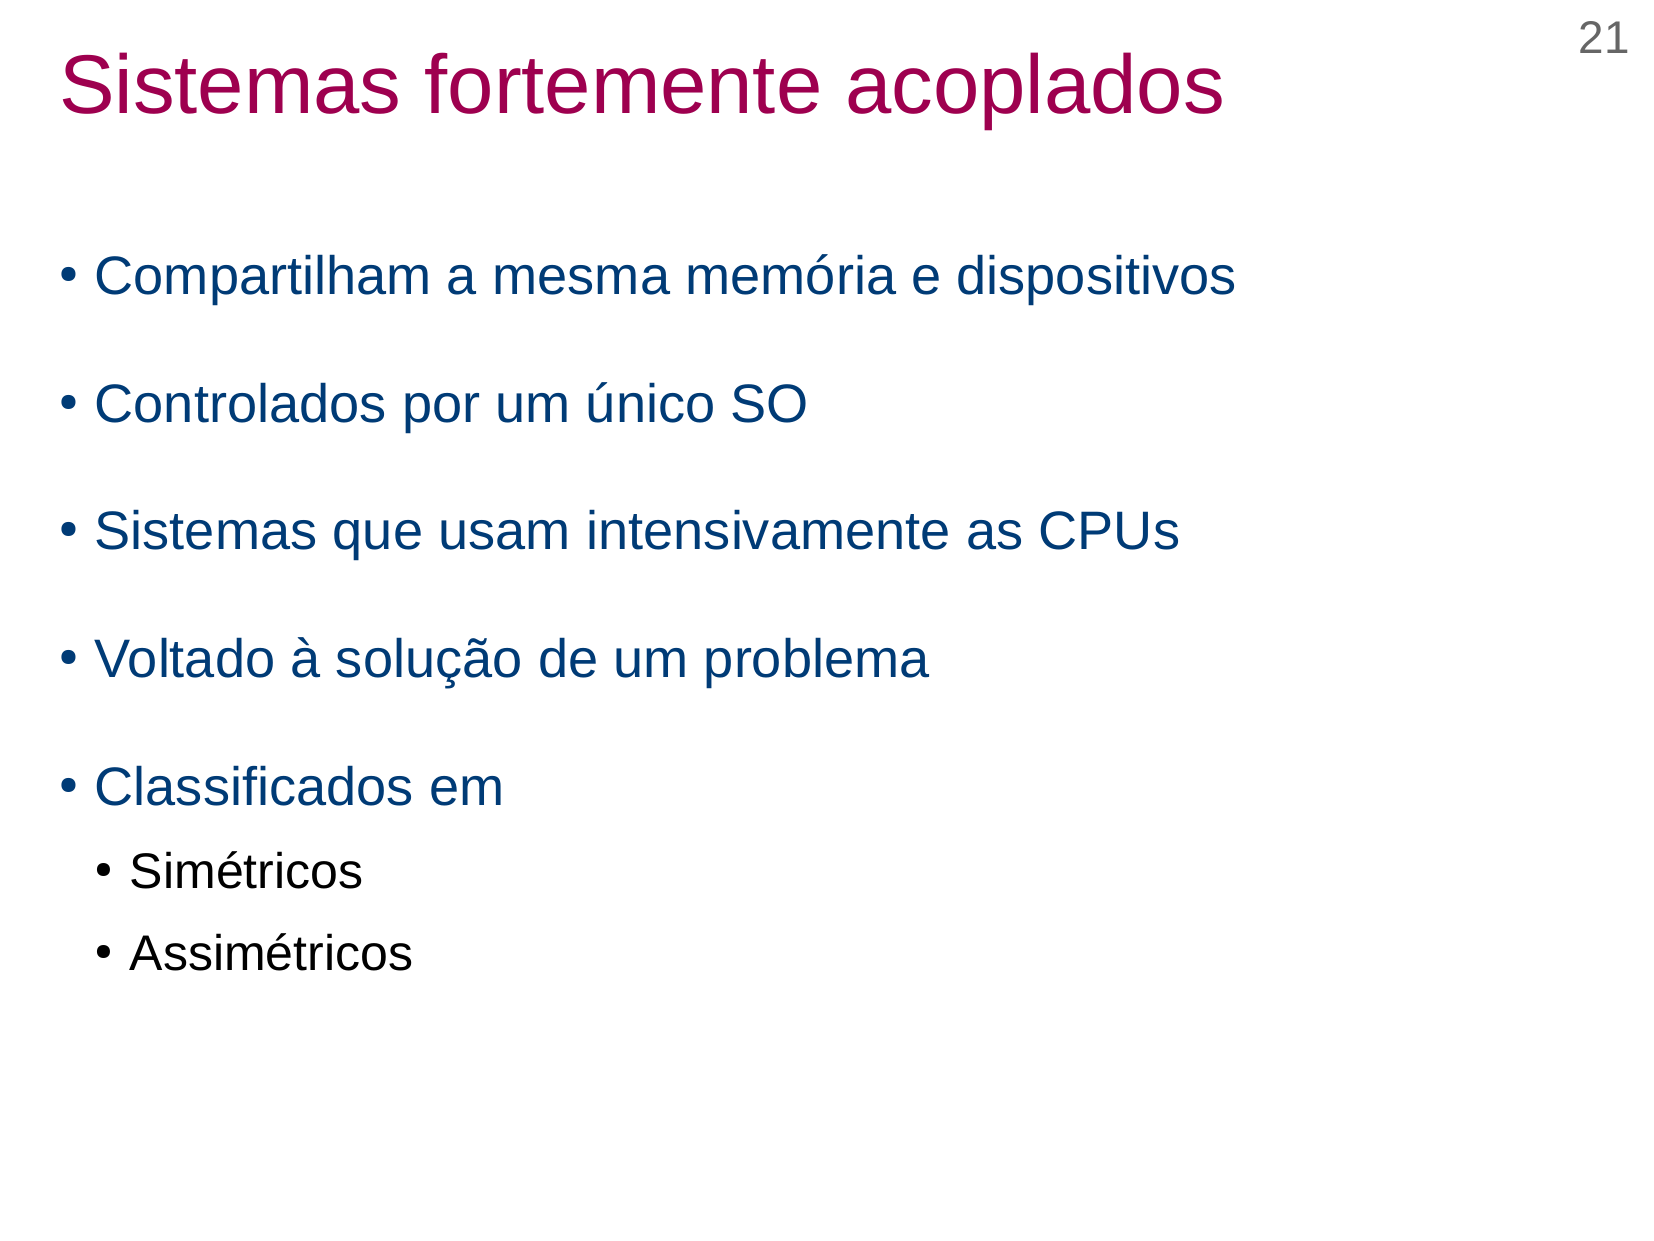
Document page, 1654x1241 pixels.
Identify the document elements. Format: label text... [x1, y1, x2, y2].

title Sistemas fortemente acoplados [59, 29, 1595, 148]
list Compartilham a mesma memória e dispositivos Controlados por um único SO Sistemas que usam intensivamente as CPUs Voltado à solução de um problema Classificados em Simétricos Assimétricos [59, 236, 1595, 1211]
